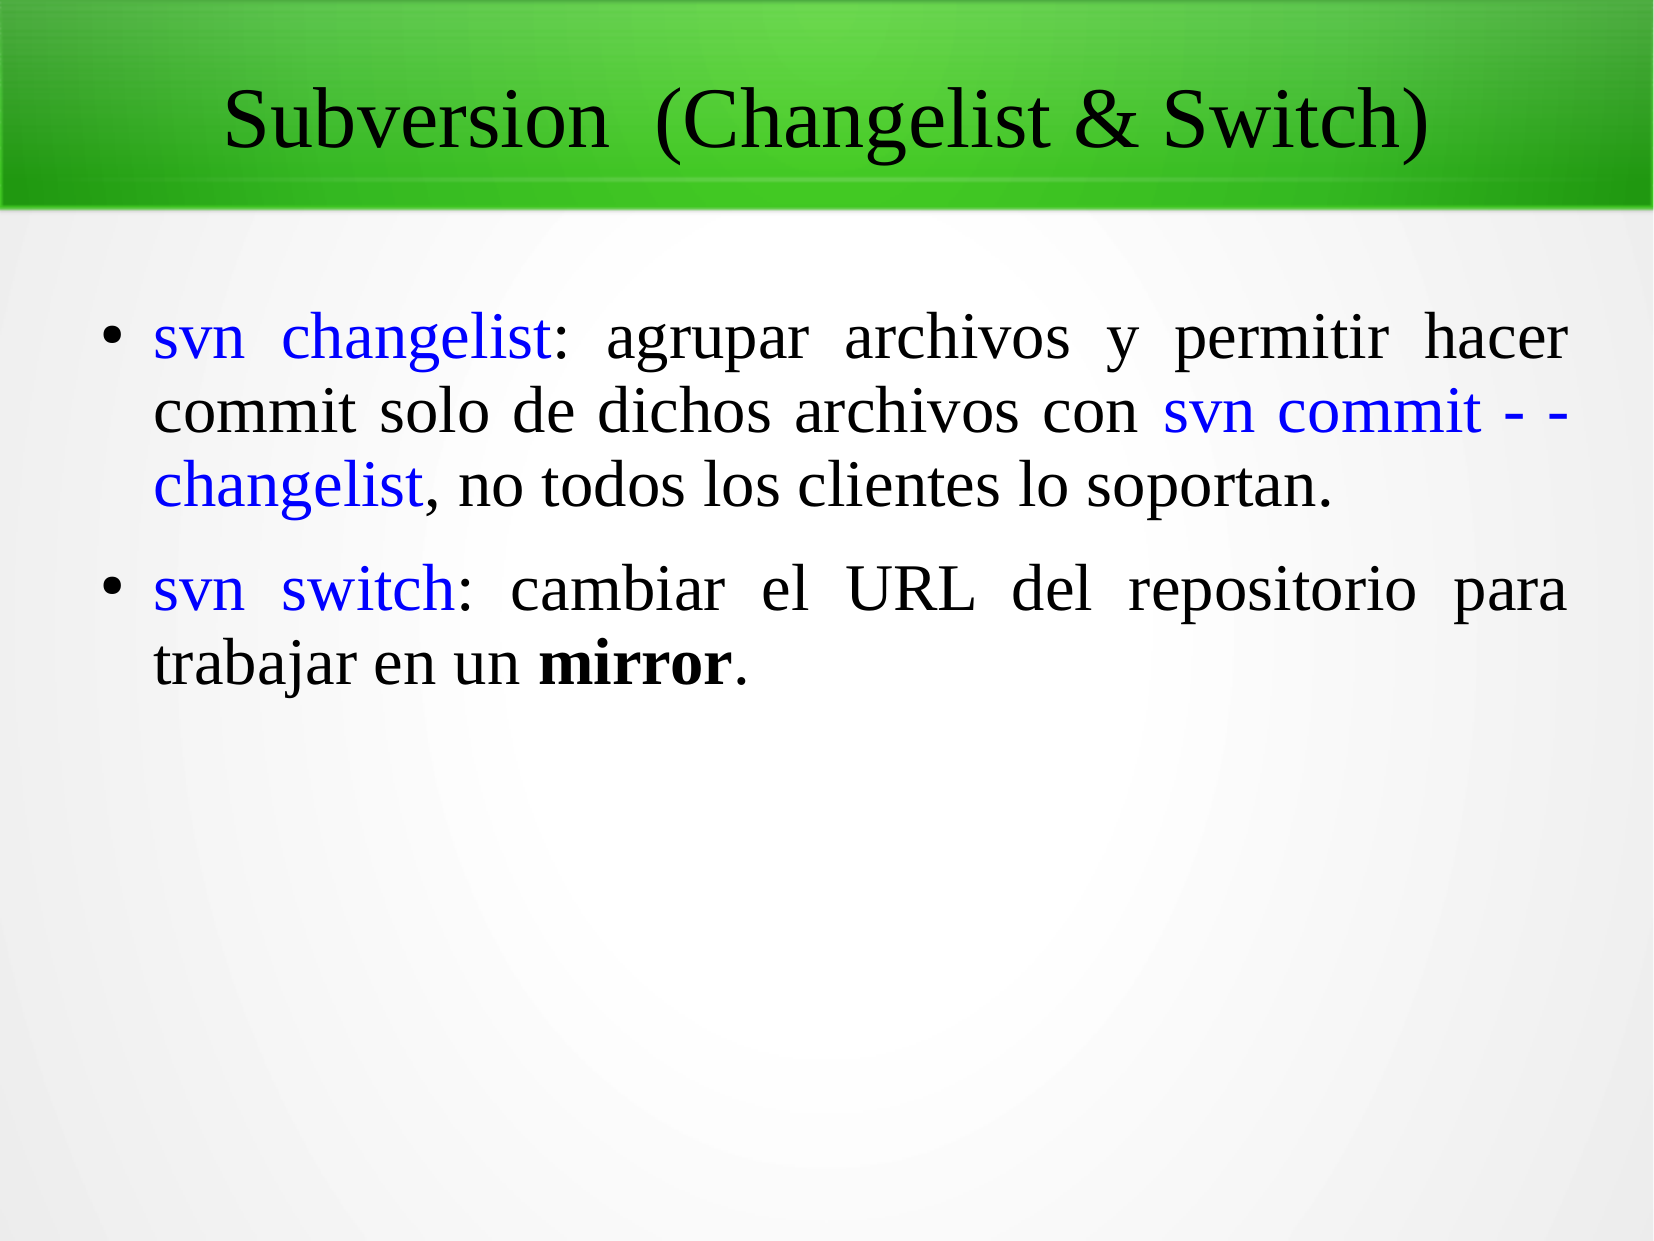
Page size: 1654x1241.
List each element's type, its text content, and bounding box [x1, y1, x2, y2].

picture [0, 0, 1654, 1241]
list svn changelist: agrupar archivos y permitir hacer commit solo de dichos archivos con svn commit - - changelist, no todos los clientes lo soportan. svn switch: cambiar el URL del repositorio para trabajar en un mirror. [82, 299, 1571, 1019]
title Subversion (Changelist & Switch) [82, 47, 1571, 189]
